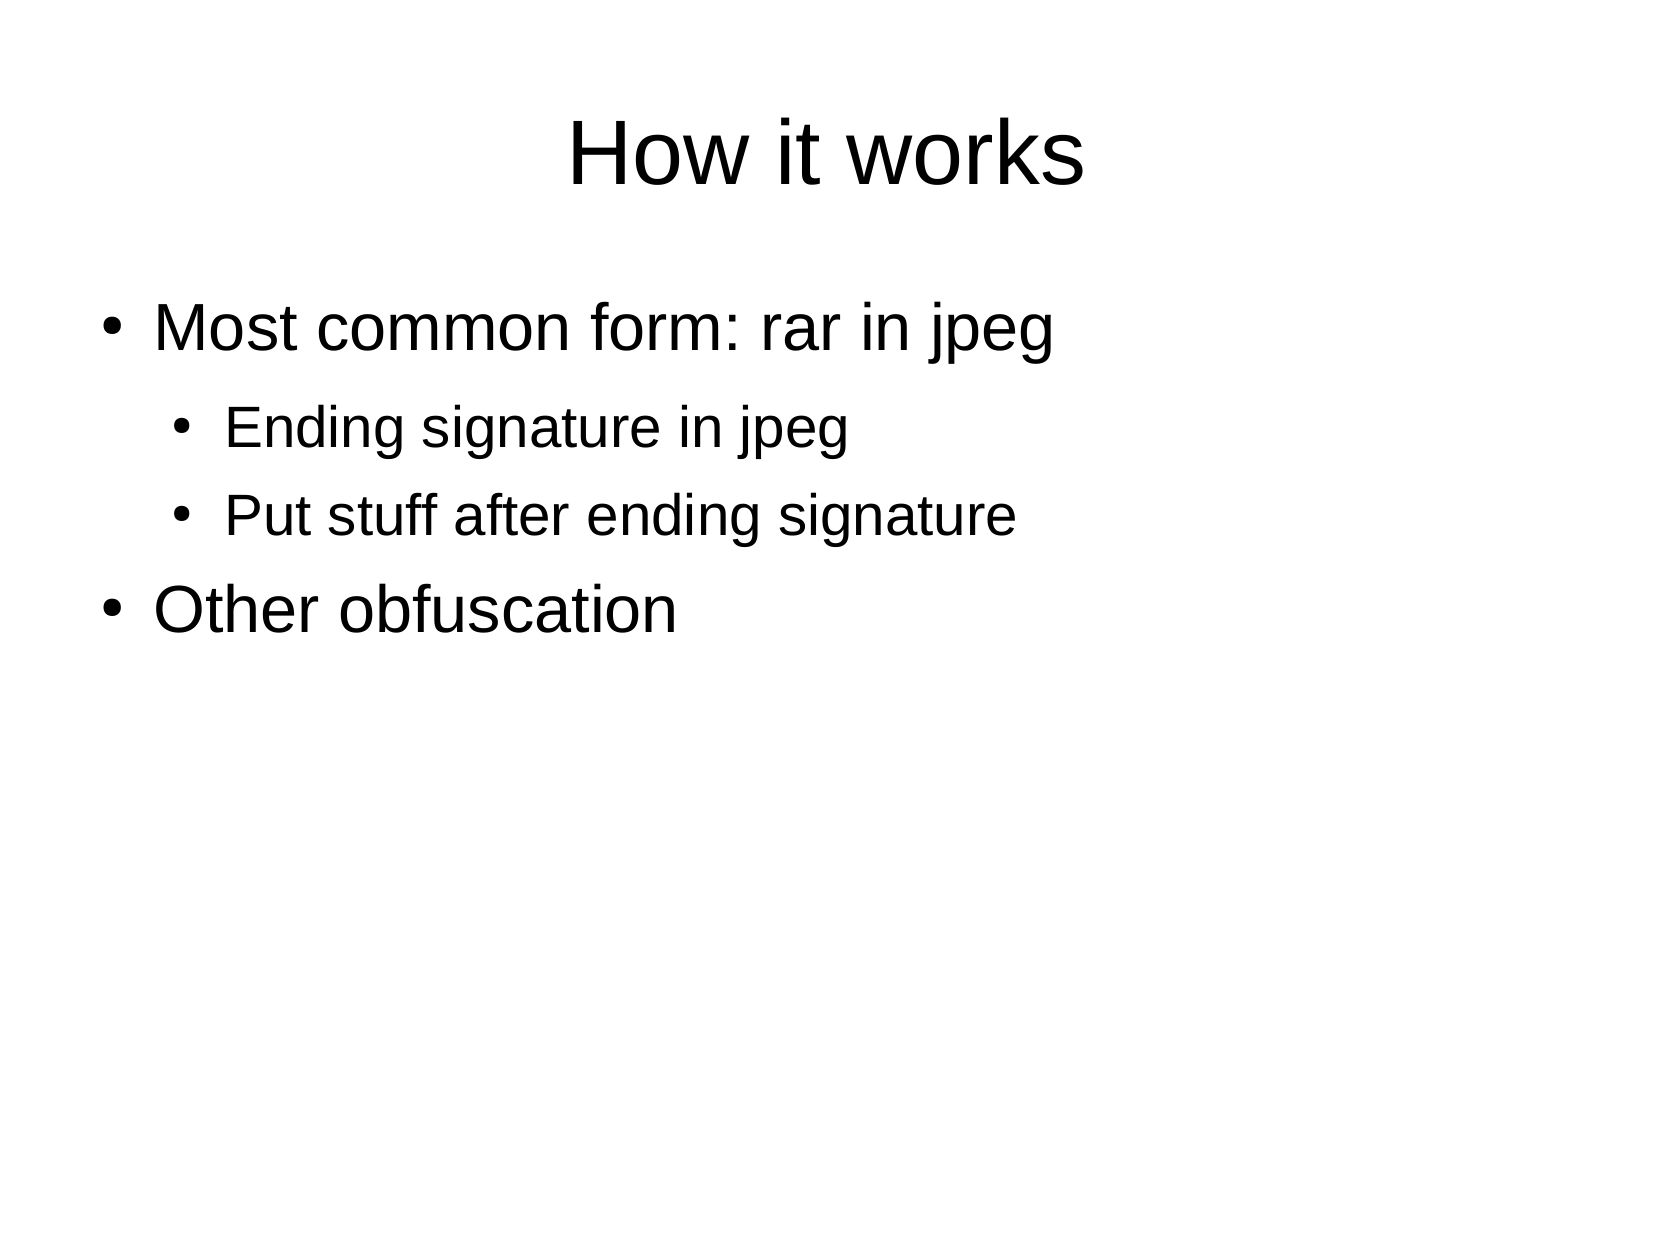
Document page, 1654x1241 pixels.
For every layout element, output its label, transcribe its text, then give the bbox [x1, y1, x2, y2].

list Most common form: rar in jpeg Ending signature in jpeg Put stuff after ending signature Other obfuscation [82, 290, 1571, 1109]
title How it works [82, 49, 1571, 257]
